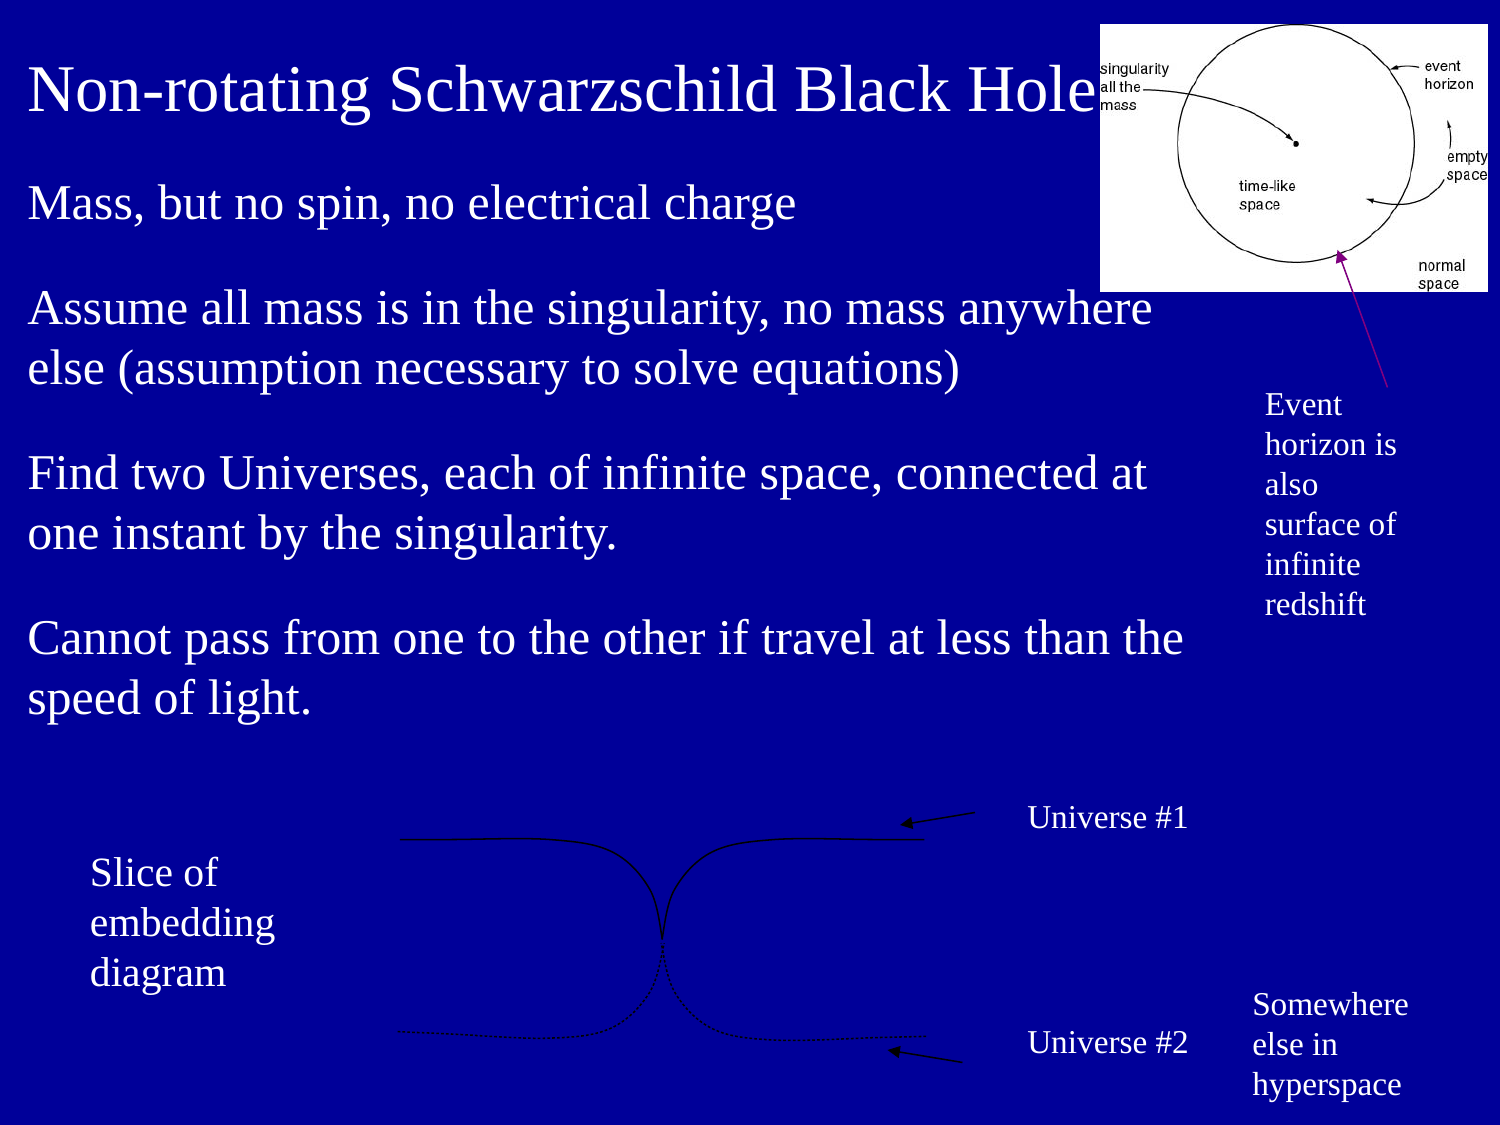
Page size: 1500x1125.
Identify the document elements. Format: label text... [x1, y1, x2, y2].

text_box Universe #2 [1012, 1012, 1237, 1068]
text_box Universe #1 [1012, 787, 1300, 843]
picture [1100, 24, 1488, 292]
text_box Slice of embedding diagram [74, 837, 338, 1003]
text_box Somewhere else in hyperspace [1237, 975, 1450, 1110]
text_box Event horizon is also surface of infinite redshift [1249, 375, 1438, 630]
text_box Non-rotating Schwarzschild Black Hole Mass, but no spin, no electrical charge Assume all mass is in the singularity, no mass anywhere else (assumption necessary to solve equations) Find two Universes, each of infinite space, connected at one instant by the singularity. Cannot pass from one to the other if travel at less than the speed of light. [12, 37, 1213, 793]
